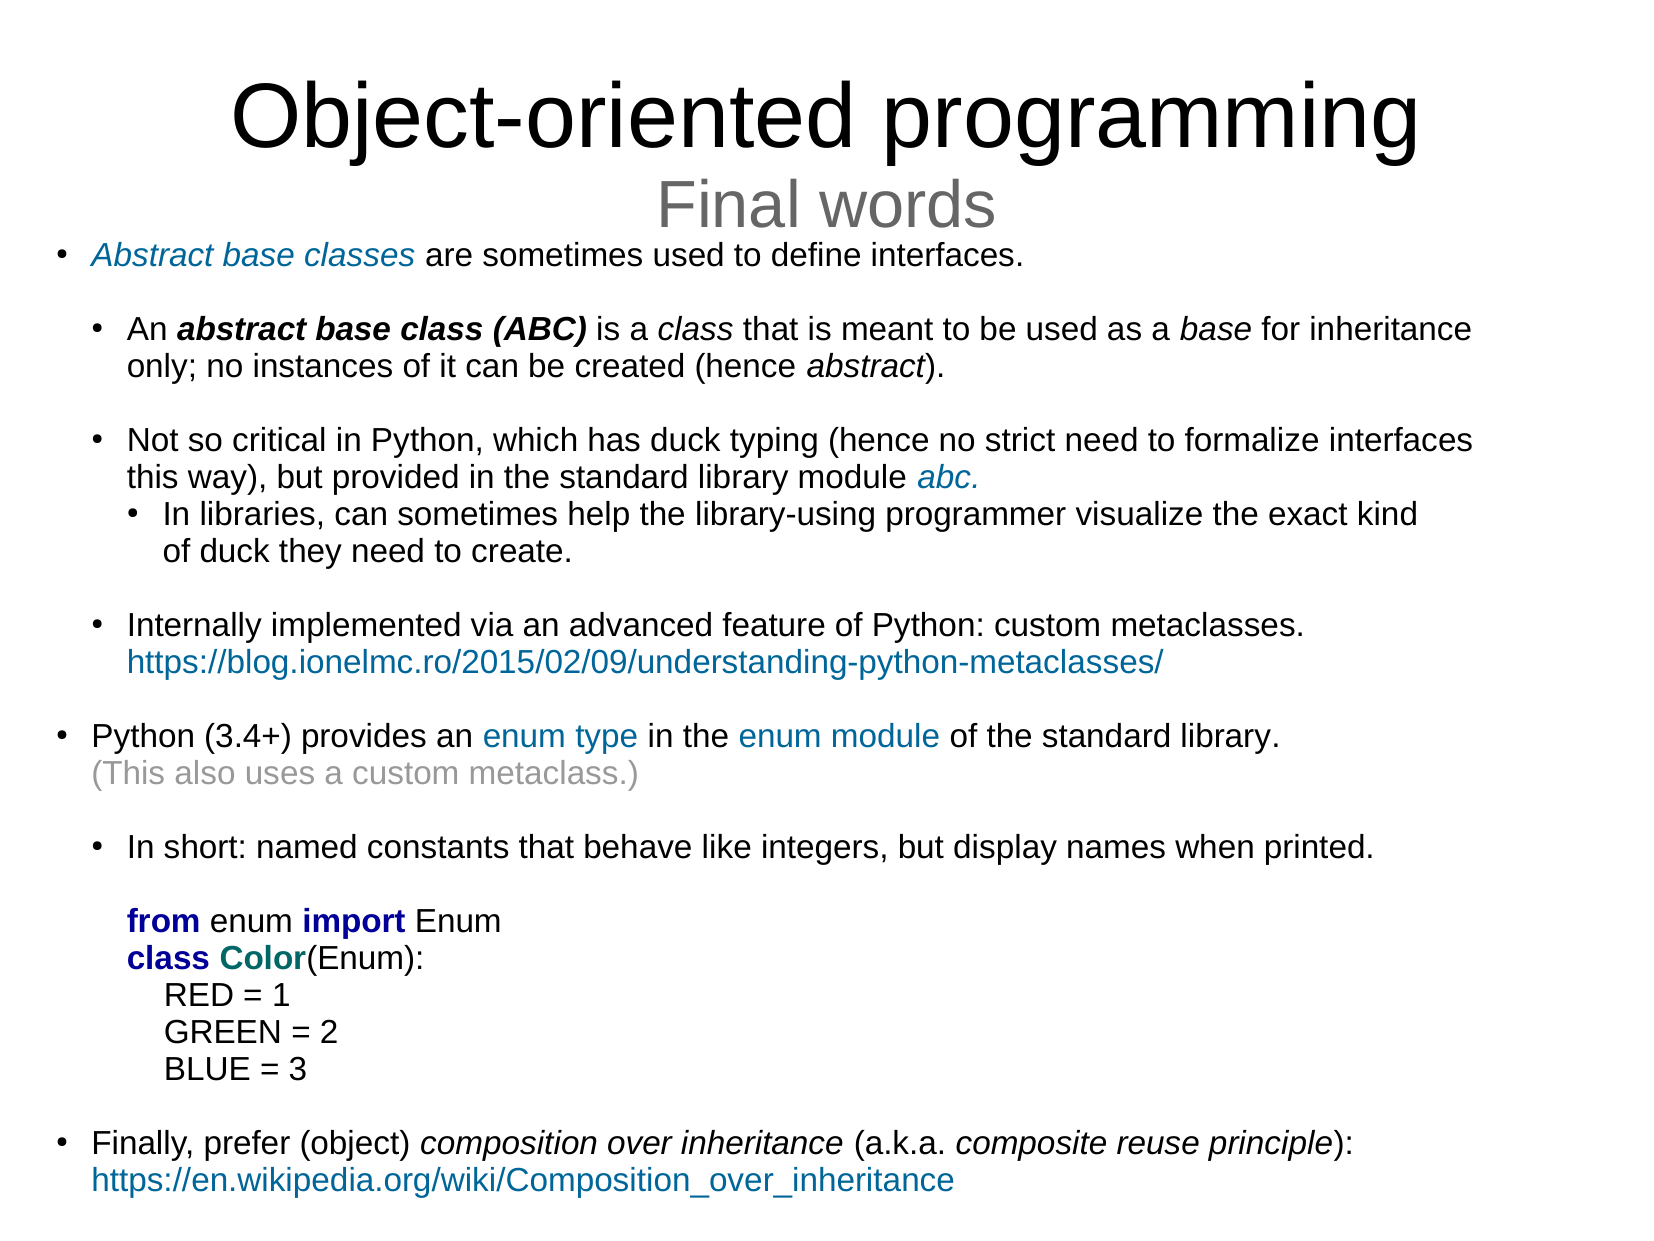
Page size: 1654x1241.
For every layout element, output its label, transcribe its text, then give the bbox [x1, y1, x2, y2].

title Object-oriented programming Final words [82, 49, 1571, 257]
text_box Abstract base classes are sometimes used to define interfaces. An abstract base class (ABC) is a class that is meant to be used as a base for inheritance only; no instances of it can be created (hence abstract). Not so critical in Python, which has duck typing (hence no strict need to formalize interfaces this way), but provided in the standard library module abc. In libraries, can sometimes help the library-using programmer visualize the exact kind of duck they need to create. Internally implemented via an advanced feature of Python: custom metaclasses. https://blog.ionelmc.ro/2015/02/09/understanding-python-metaclasses/ Python (3.4+) provides an enum type in the enum module of the standard library. (This also uses a custom metaclass.) In short: named constants that behave like integers, but display names when printed. from enum import Enum class Color(Enum): RED = 1 GREEN = 2 BLUE = 3 Finally, prefer (object) composition over inheritance (a.k.a. composite reuse principle): https://en.wikipedia.org/wiki/Composition_over_inheritance [41, 228, 1519, 1219]
